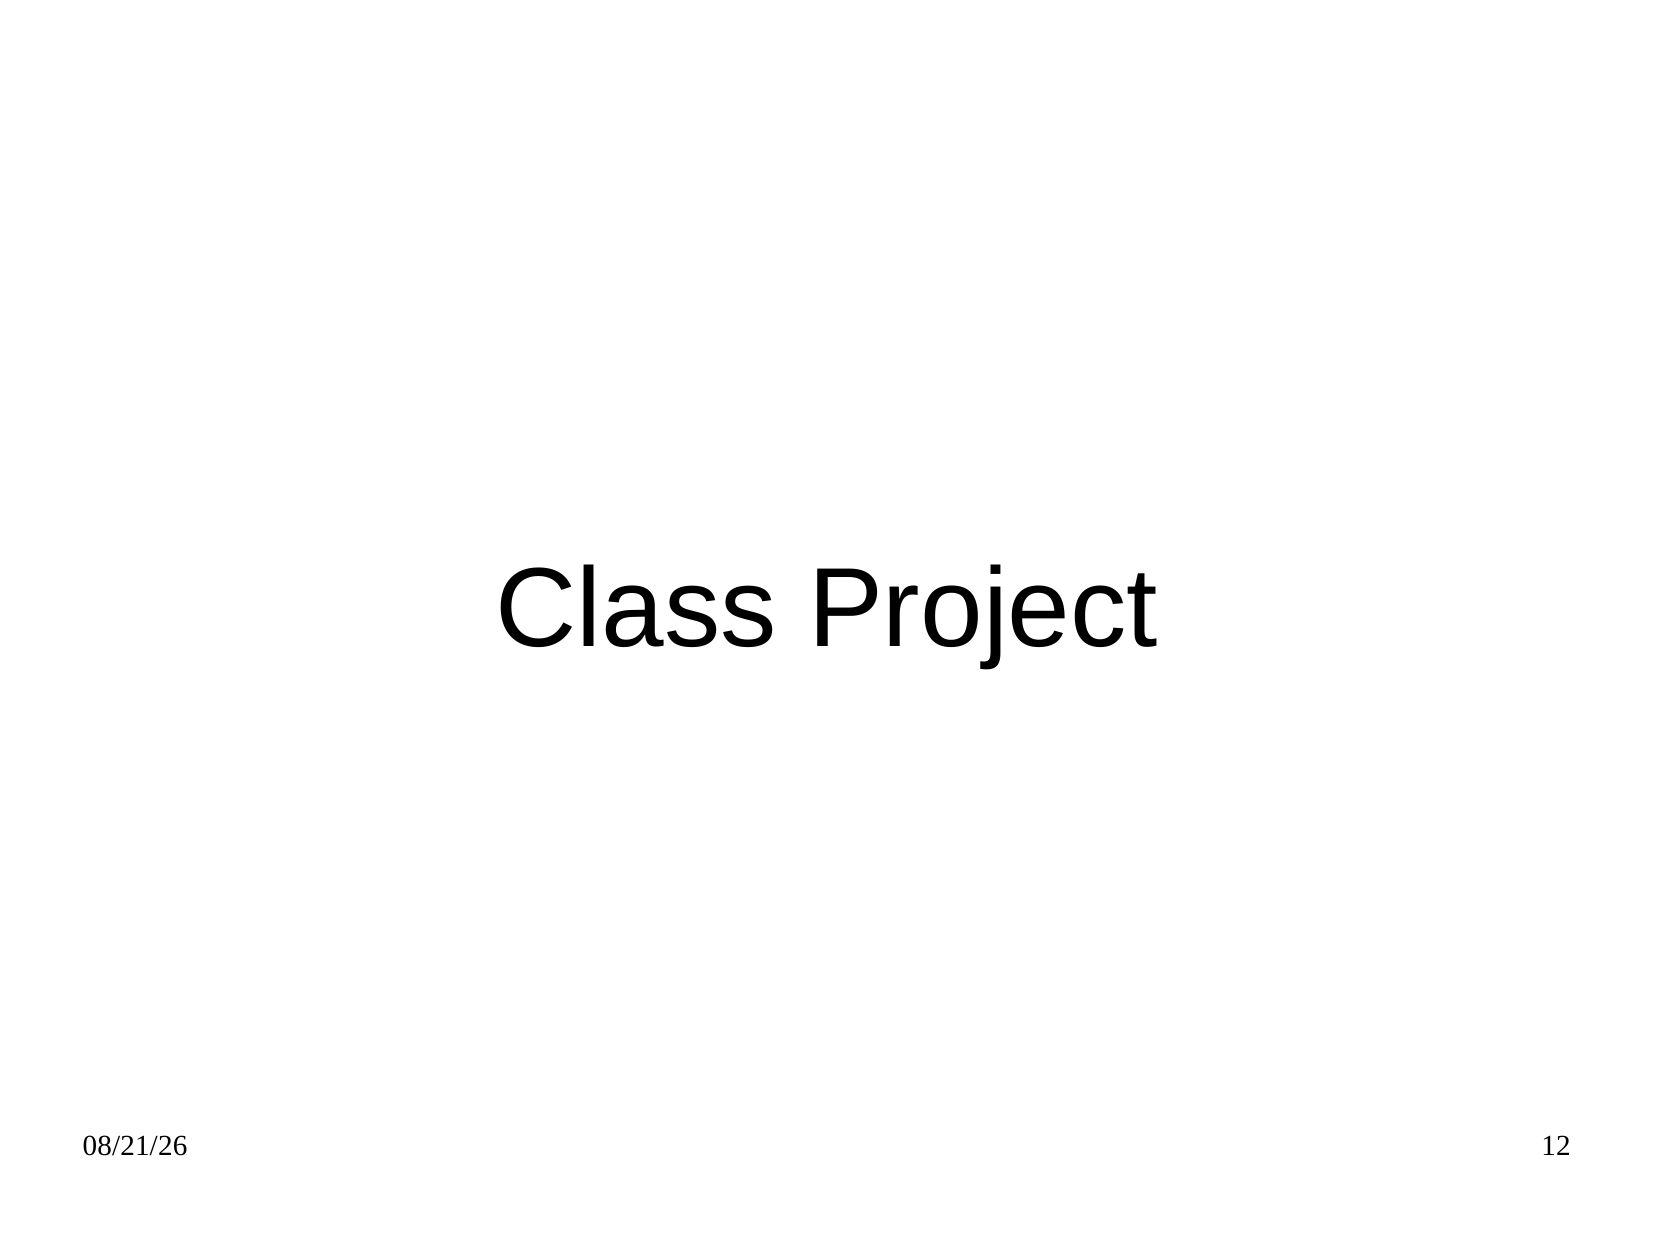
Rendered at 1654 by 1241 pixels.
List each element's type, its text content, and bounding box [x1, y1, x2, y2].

title Class Project [82, 504, 1571, 712]
